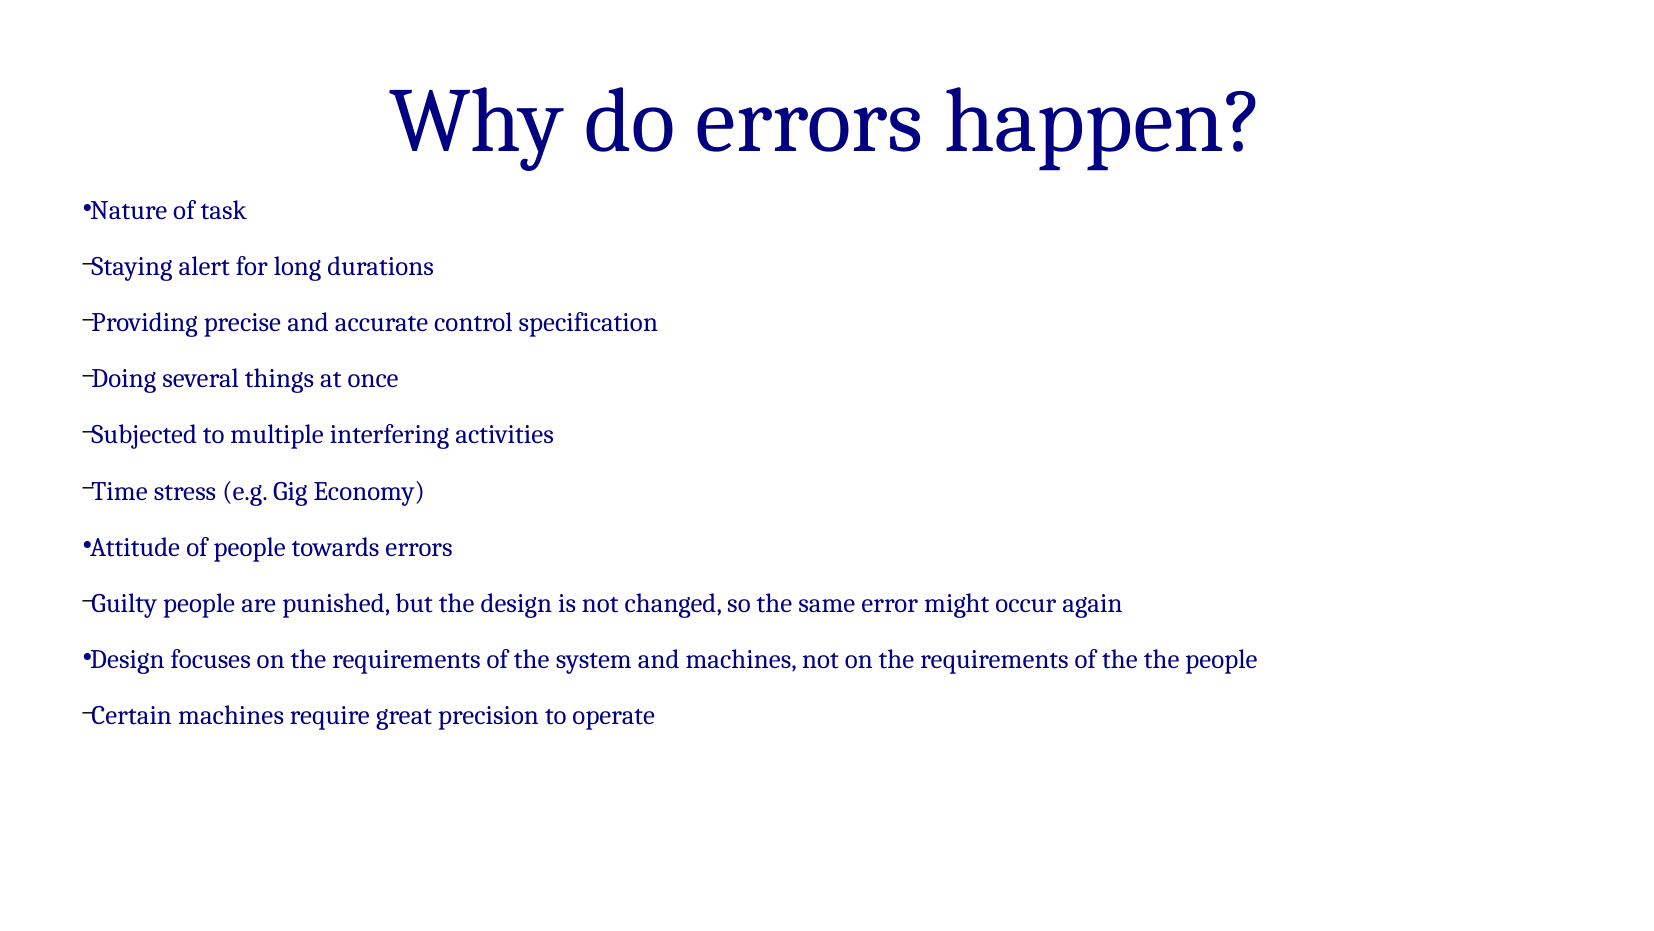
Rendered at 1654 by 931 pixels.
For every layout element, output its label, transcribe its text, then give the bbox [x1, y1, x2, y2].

title Why do errors happen? [82, 37, 1571, 192]
list Nature of task Staying alert for long durations Providing precise and accurate control specification Doing several things at once Subjected to multiple interfering activities Time stress (e.g. Gig Economy) Attitude of people towards errors Guilty people are punished, but the design is not changed, so the same error might occur again Design focuses on the requirements of the system and machines, not on the requirements of the the people Certain machines require great precision to operate [82, 192, 1571, 732]
